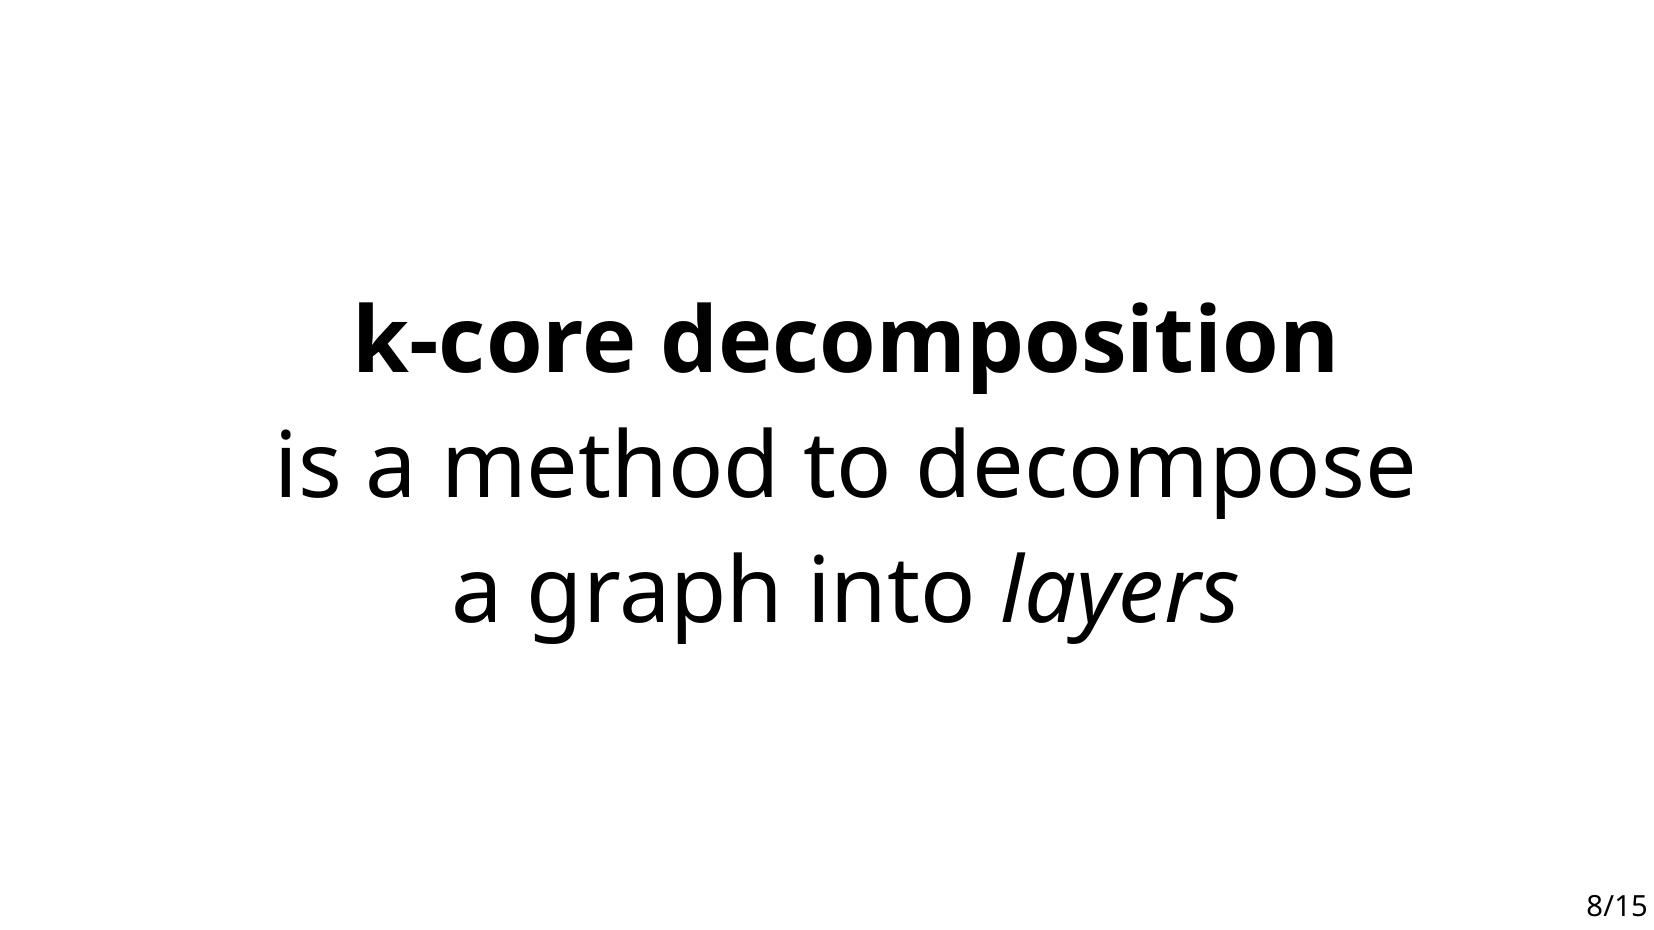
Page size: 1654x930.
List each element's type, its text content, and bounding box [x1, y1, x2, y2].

title k-core decomposition is a method to decompose a graph into layers [102, 268, 1591, 656]
